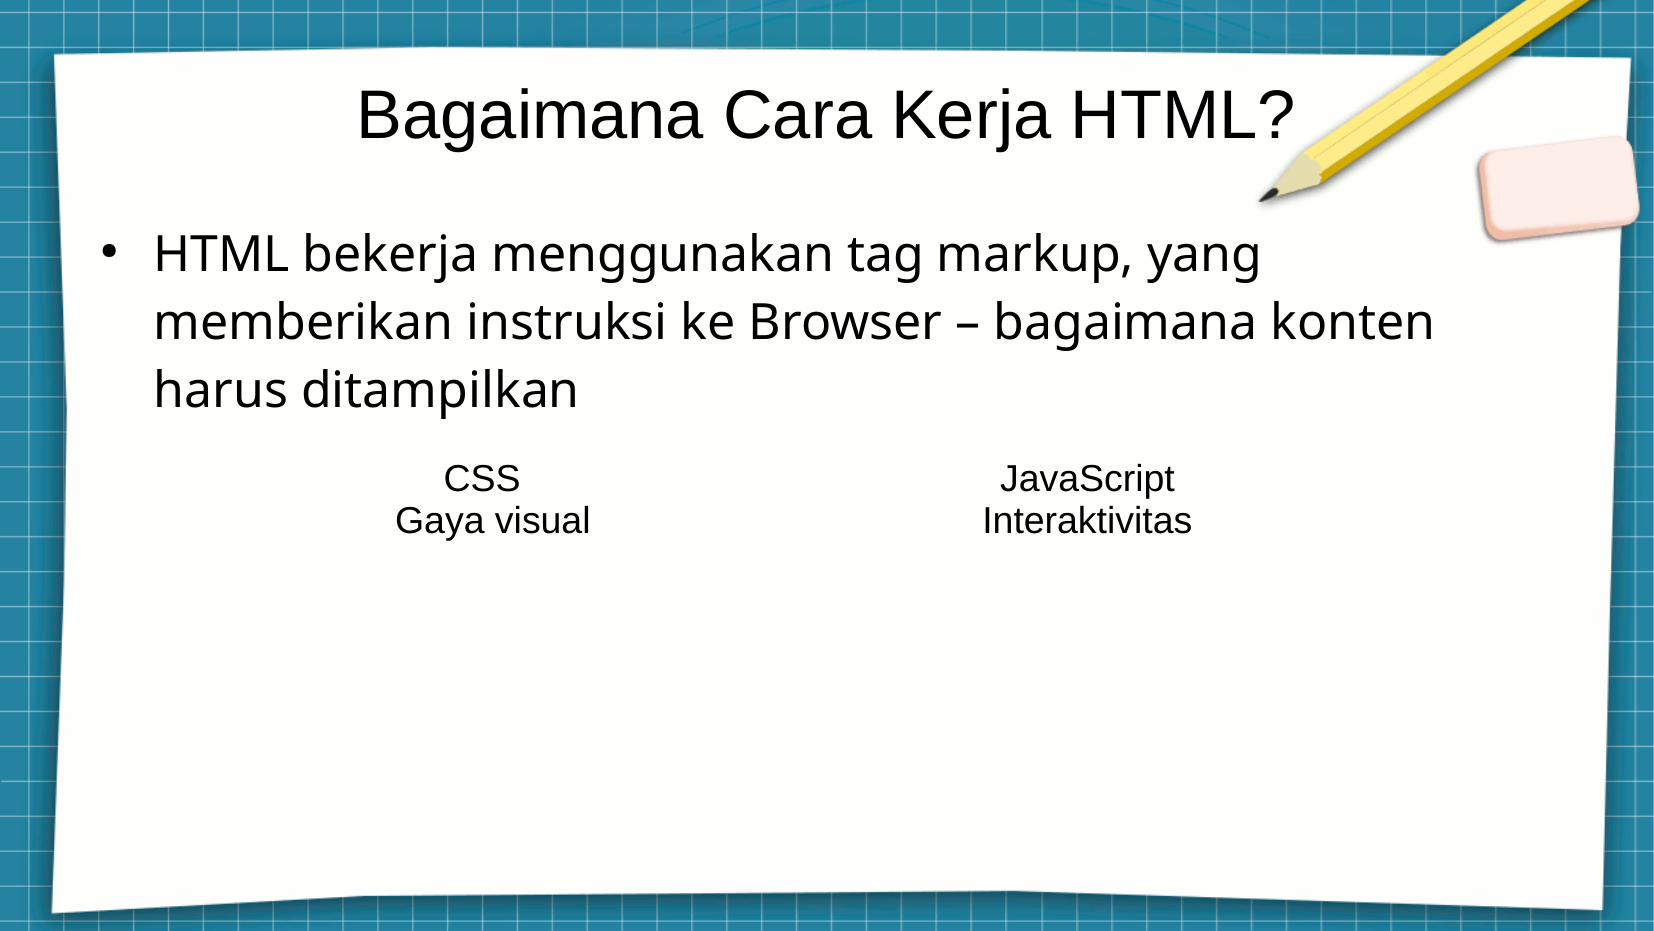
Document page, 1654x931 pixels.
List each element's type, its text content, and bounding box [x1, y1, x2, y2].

text_box CSS Gaya visual [337, 450, 638, 563]
text_box JavaScript Interaktivitas [937, 450, 1238, 551]
title Bagaimana Cara Kerja HTML? [82, 37, 1571, 193]
list HTML bekerja menggunakan tag markup, yang memberikan instruksi ke Browser – bagaimana konten harus ditampilkan [82, 217, 1571, 758]
picture [0, 0, 1654, 931]
